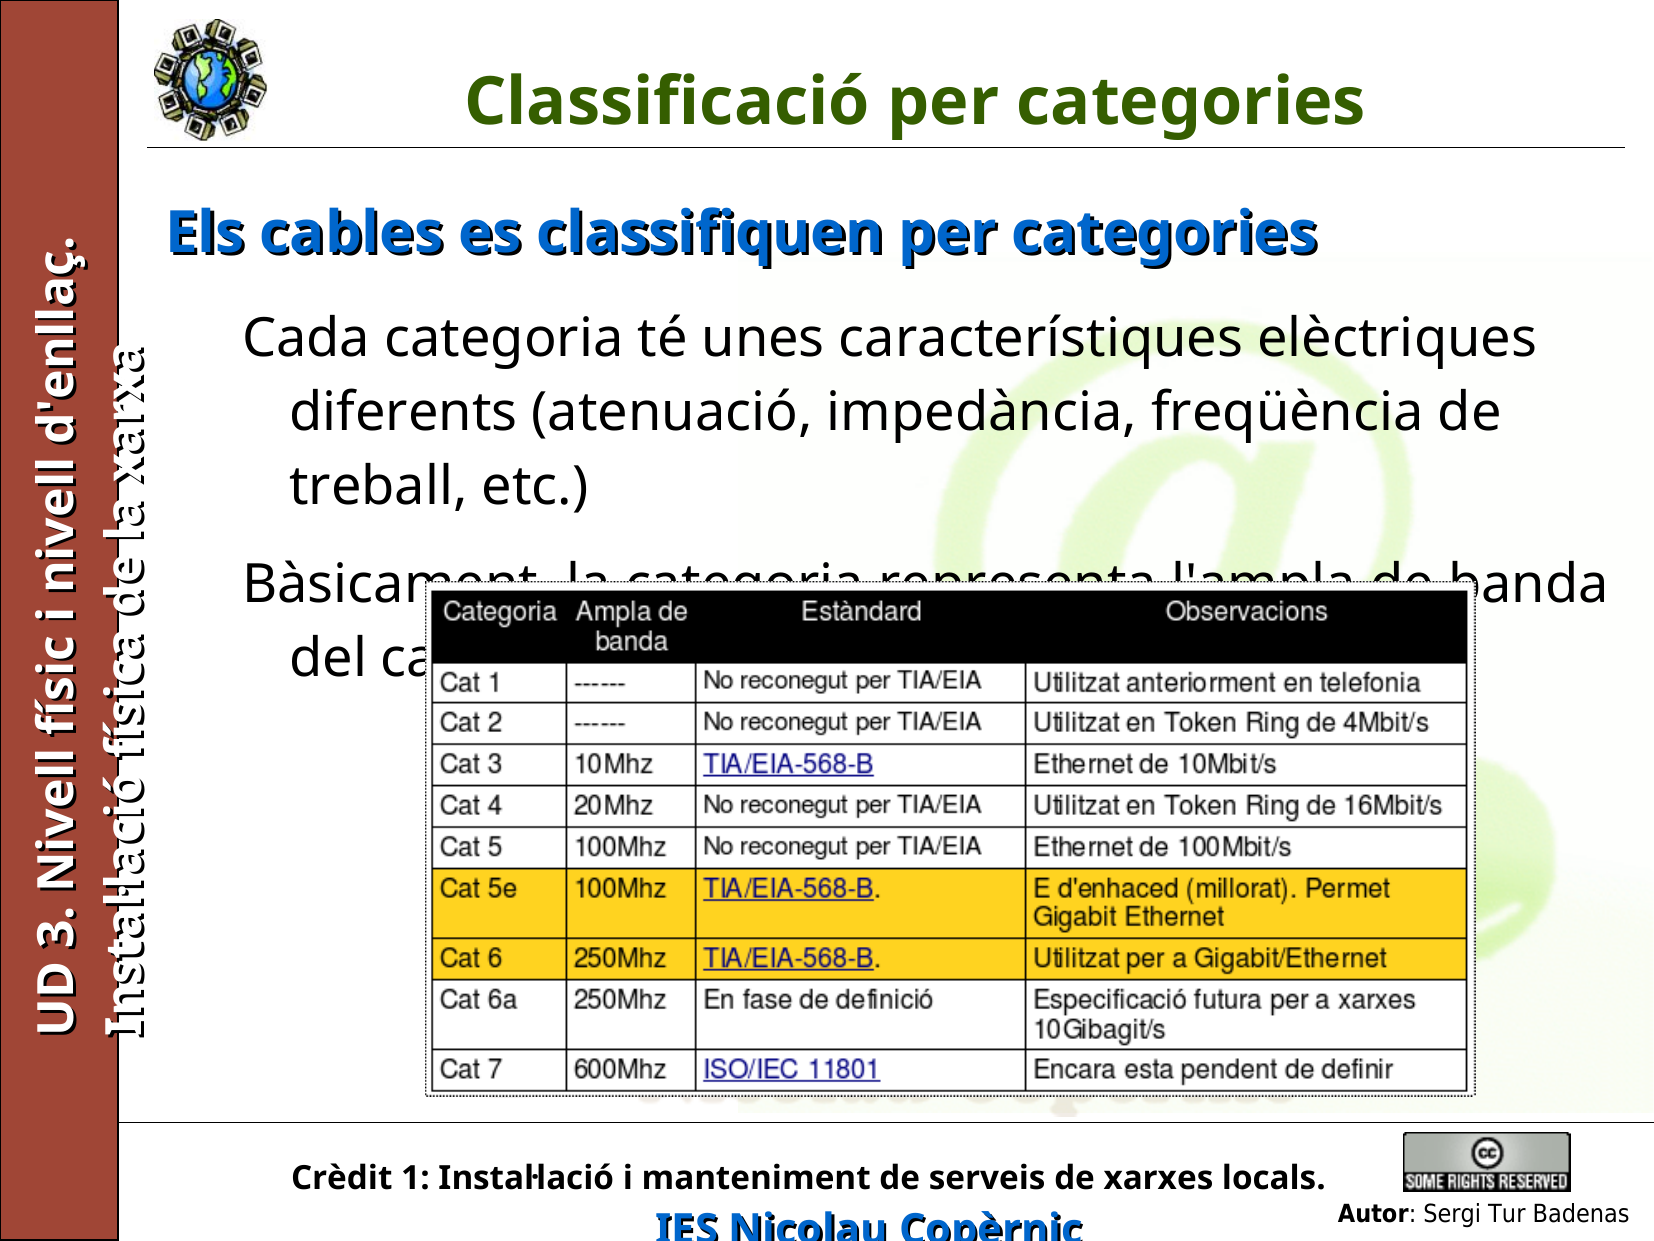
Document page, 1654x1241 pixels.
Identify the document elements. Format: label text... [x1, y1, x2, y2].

picture [1403, 1132, 1571, 1192]
picture [154, 19, 268, 142]
title Classificació per categories [171, 56, 1654, 141]
picture [425, 252, 1654, 1117]
list Els cables es classifiquen per categories Cada categoria té unes característiques elèctriques diferents (atenuació, impedància, freqüència de treball, etc.) Bàsicament, la categoria representa l'ampla de banda del cable [147, 189, 1636, 1025]
